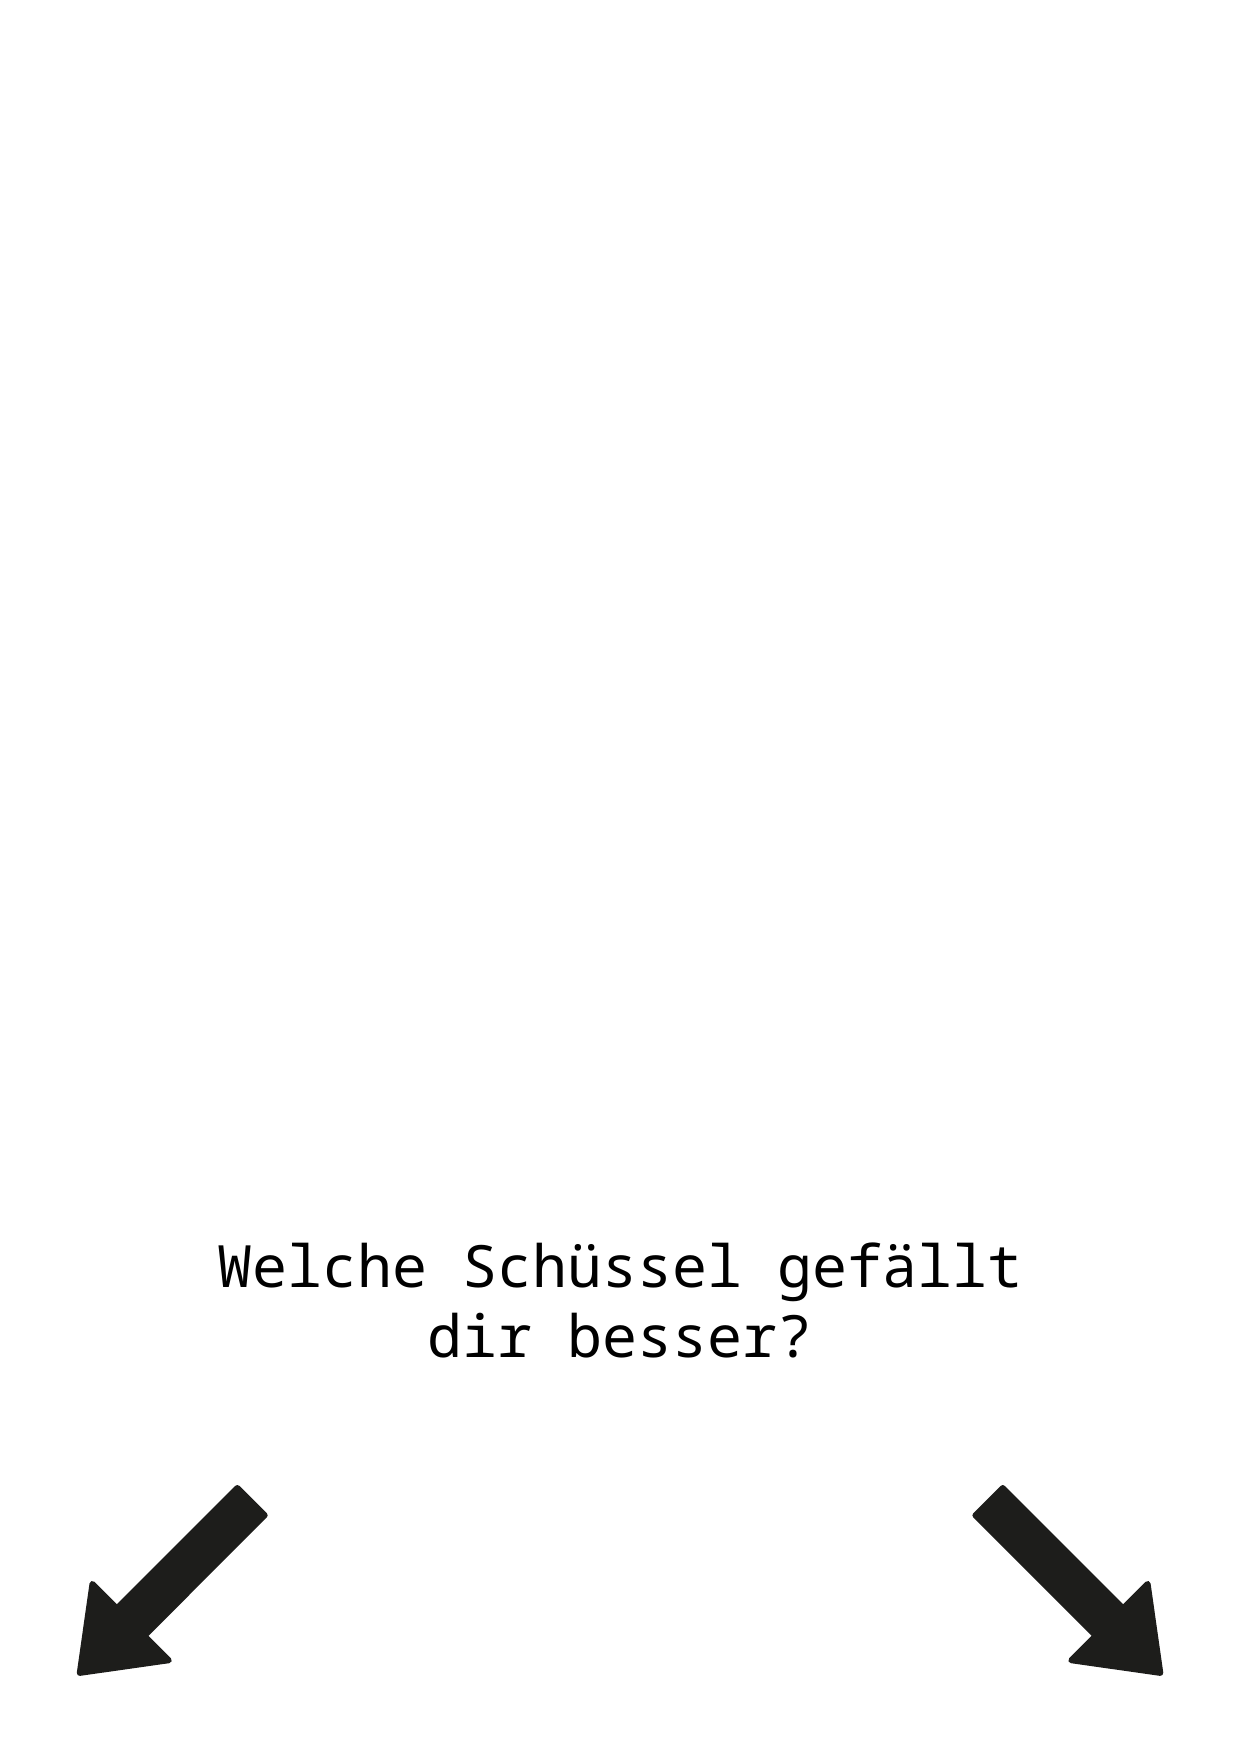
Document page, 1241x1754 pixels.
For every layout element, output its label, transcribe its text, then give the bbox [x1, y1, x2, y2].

picture [971, 1484, 1164, 1677]
text_box Welche Schüssel gefällt dir besser? [142, 1221, 1098, 1378]
picture [76, 1484, 269, 1677]
